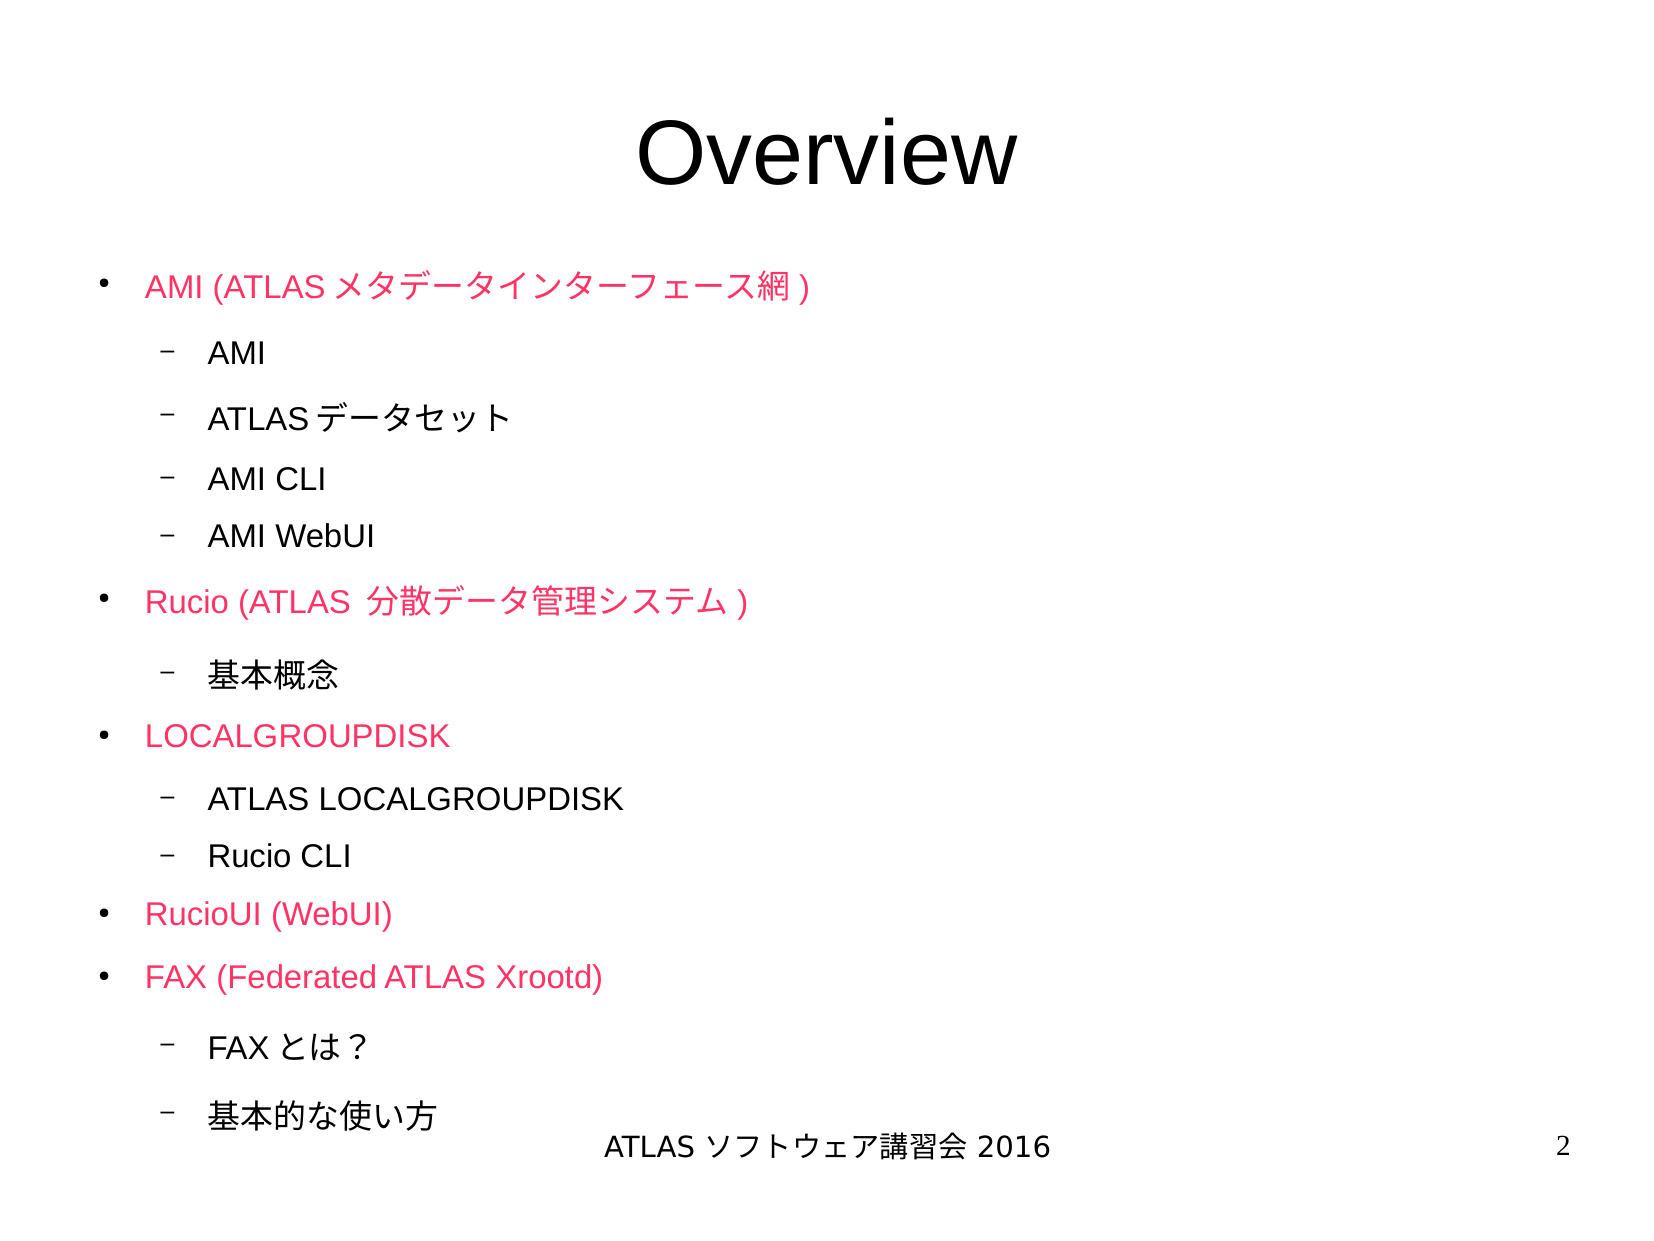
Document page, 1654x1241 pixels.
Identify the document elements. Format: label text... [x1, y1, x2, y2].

title Overview [82, 49, 1571, 257]
list AMI (ATLASメタデータインターフェース網) AMI ATLASデータセット AMI CLI AMI WebUI Rucio (ATLAS 分散データ管理システム) 基本概念 LOCALGROUPDISK ATLAS LOCALGROUPDISK Rucio CLI RucioUI (WebUI) FAX (Federated ATLAS Xrootd) FAXとは？ 基本的な使い方 [82, 260, 1571, 1141]
